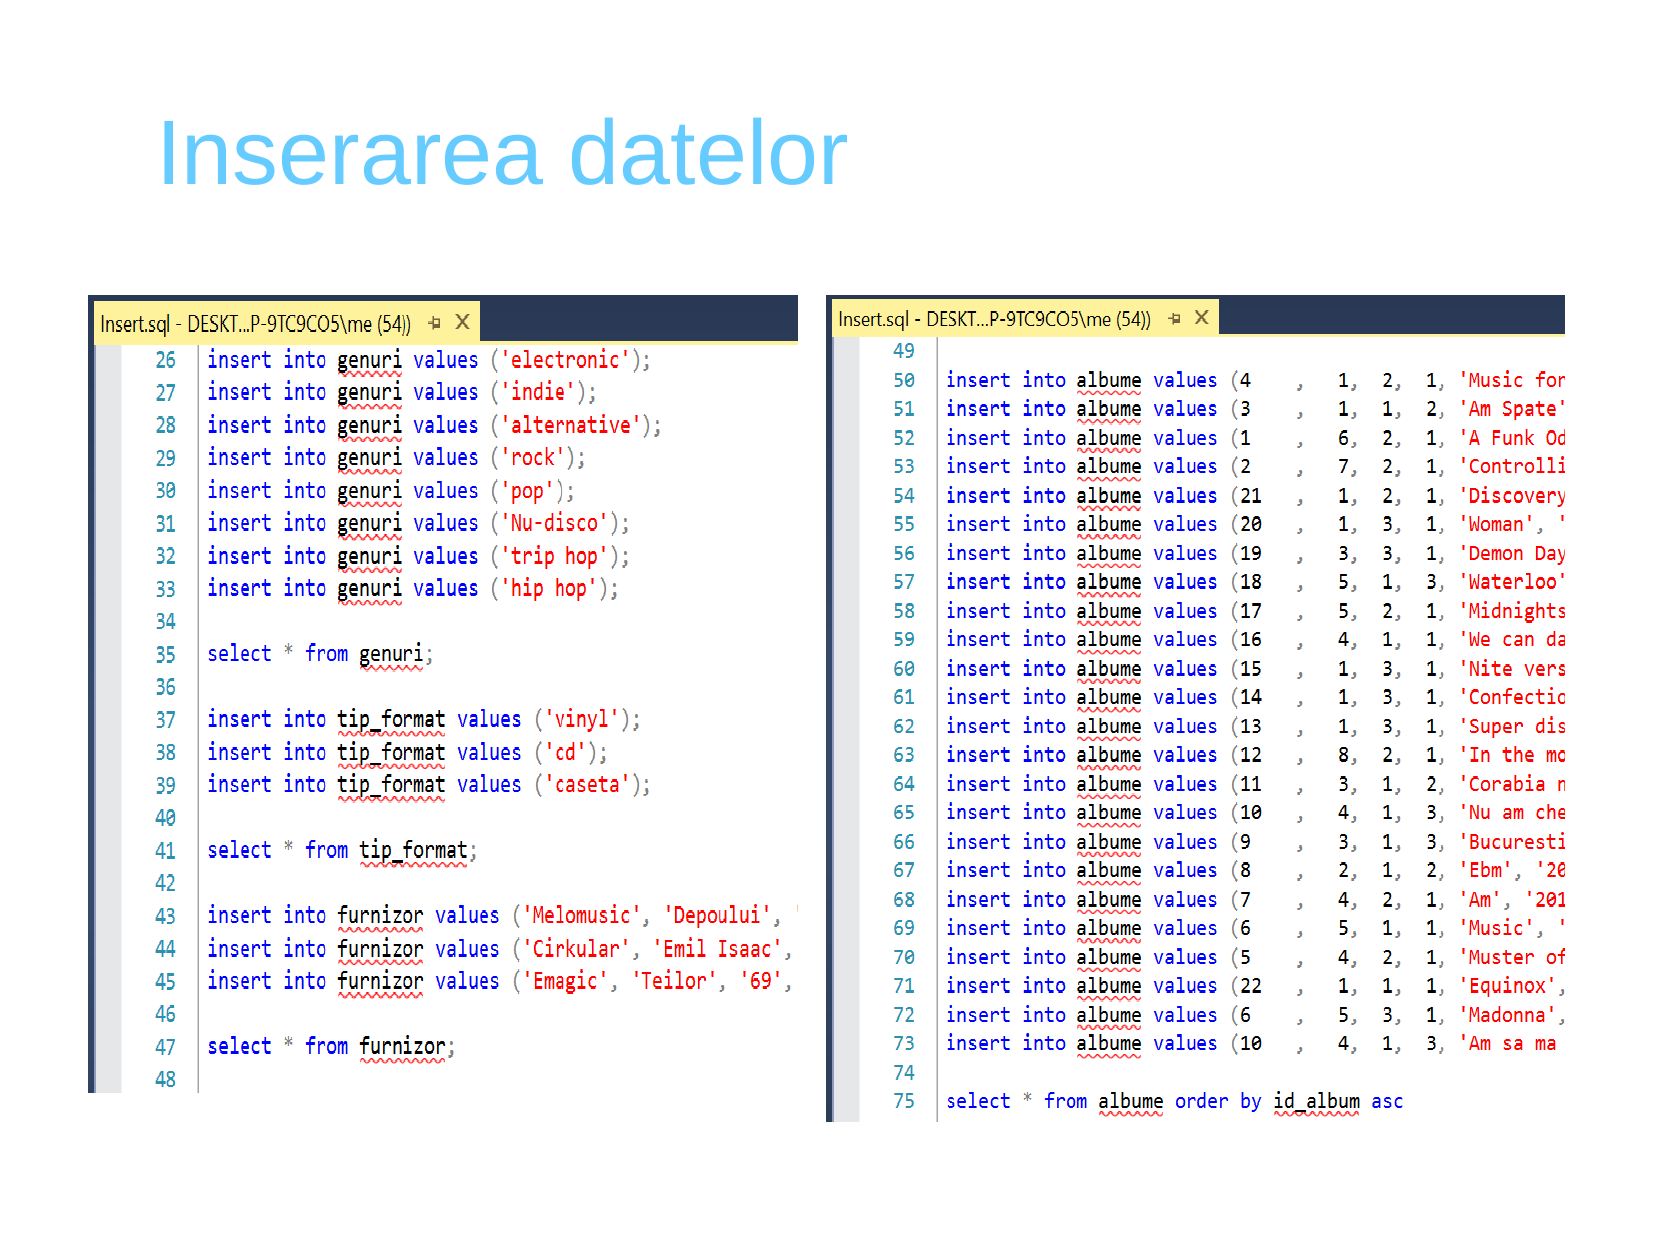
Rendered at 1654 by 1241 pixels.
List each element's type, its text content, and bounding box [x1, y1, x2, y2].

picture [88, 295, 798, 1093]
title Inserarea datelor [82, 49, 1571, 257]
picture [826, 295, 1565, 1123]
